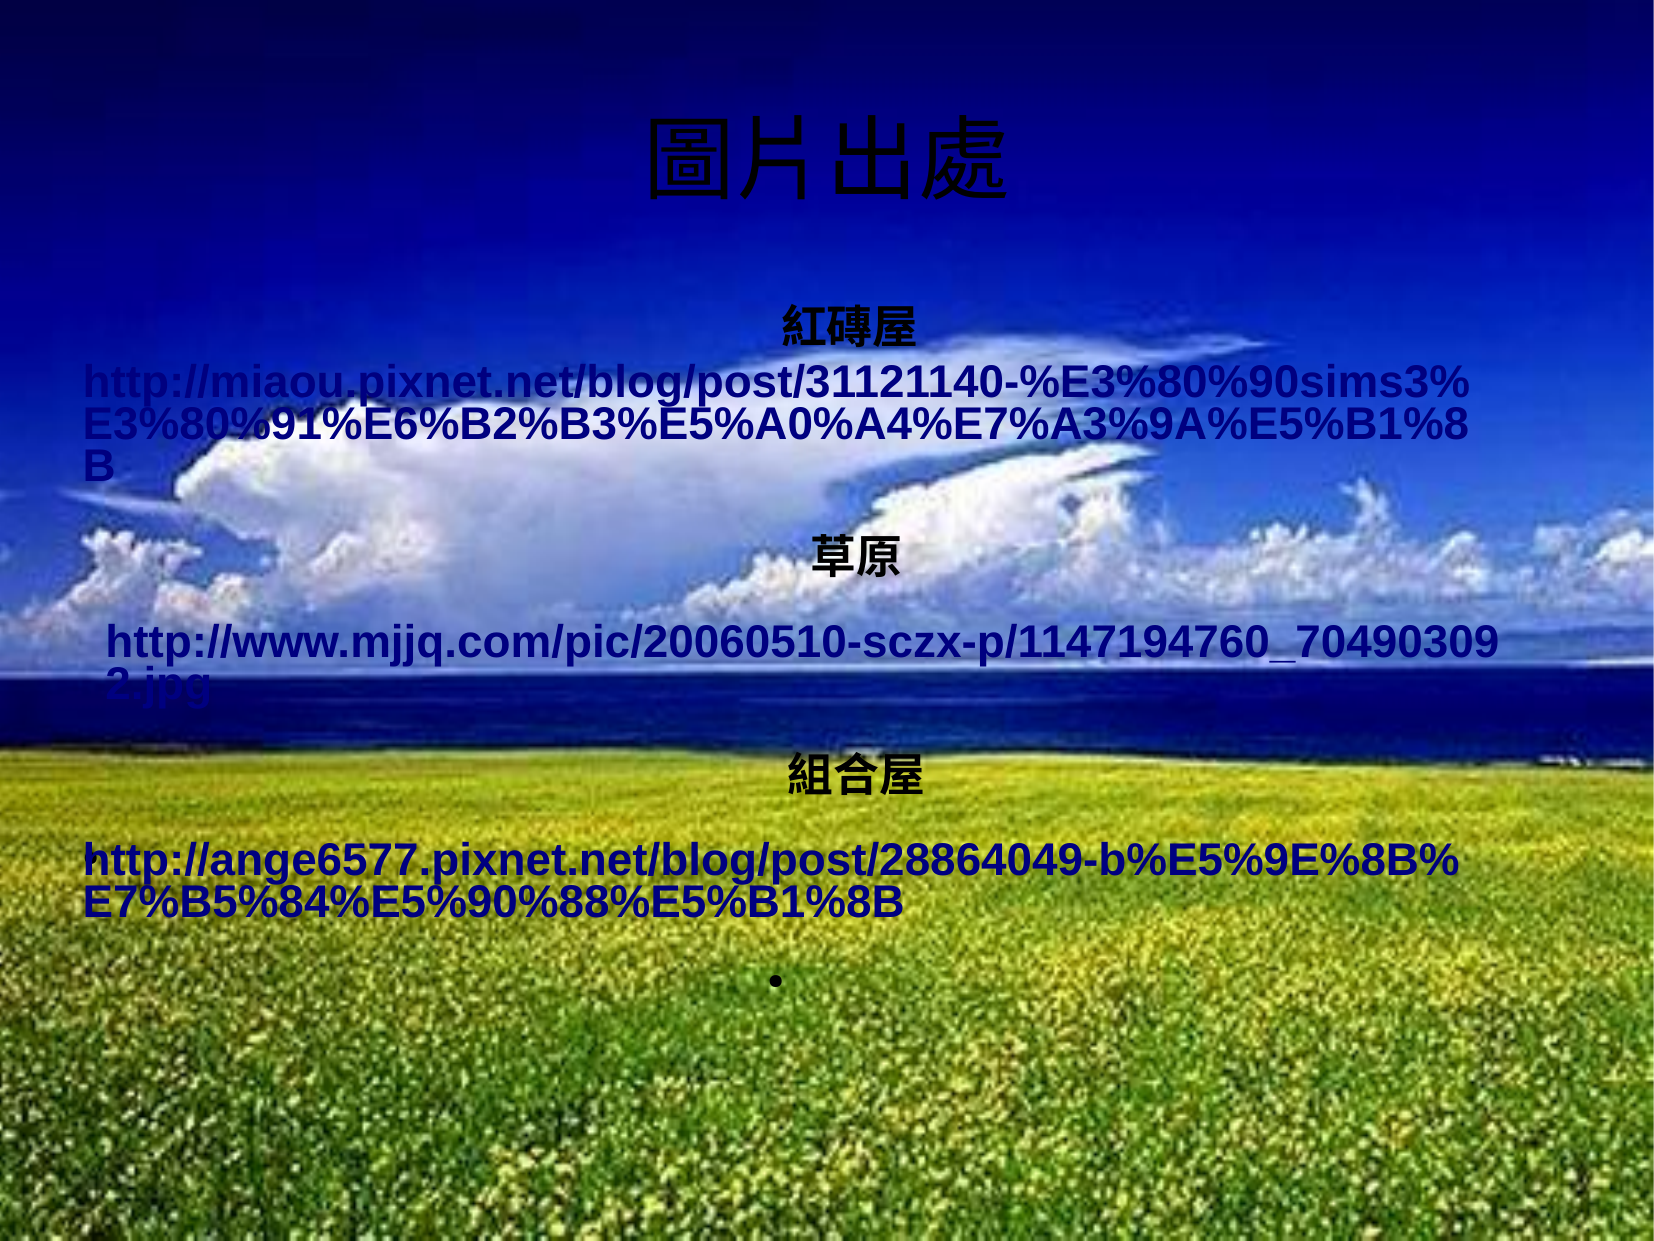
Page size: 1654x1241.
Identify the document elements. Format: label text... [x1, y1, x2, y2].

list 紅磚屋http://miaou.pixnet.net/blog/post/31121140-%E3%80%90sims3%E3%80%91%E6%B2%B3%E5%A0%A4%E7%A3%9A%E5%B1%8B 草原 http://www.mjjq.com/pic/20060510-sczx-p/1147194760_704903092.jpg 組合屋 http://ange6577.pixnet.net/blog/post/28864049-b%E5%9E%8B%E7%B5%84%E5%90%88%E5%B1%8B [82, 290, 1560, 1109]
title 圖片出處 [82, 49, 1571, 257]
picture [0, 0, 1654, 1241]
